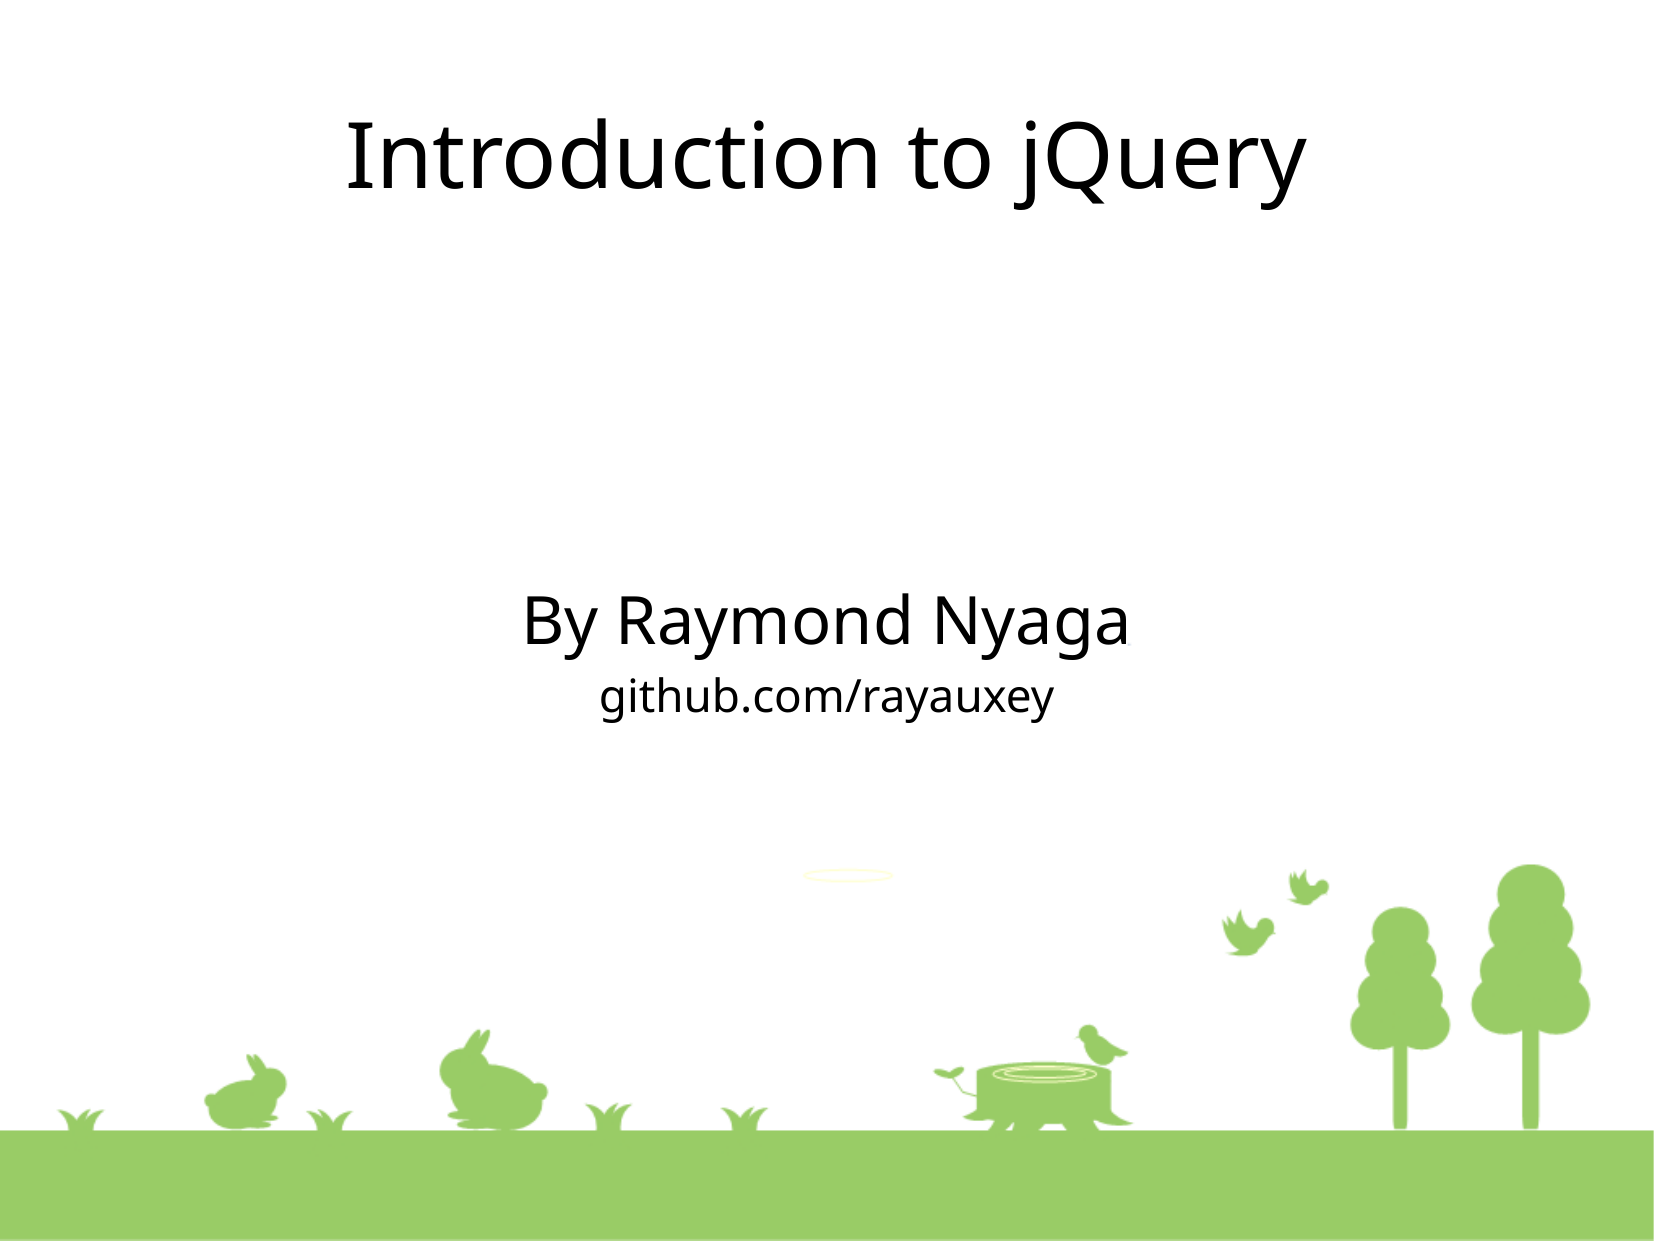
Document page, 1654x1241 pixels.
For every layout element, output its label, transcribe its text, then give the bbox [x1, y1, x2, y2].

title Introduction to jQuery [82, 49, 1571, 257]
picture [0, 0, 1654, 1241]
subtitle By Raymond Nyaga github.com/rayauxey [82, 290, 1571, 1010]
